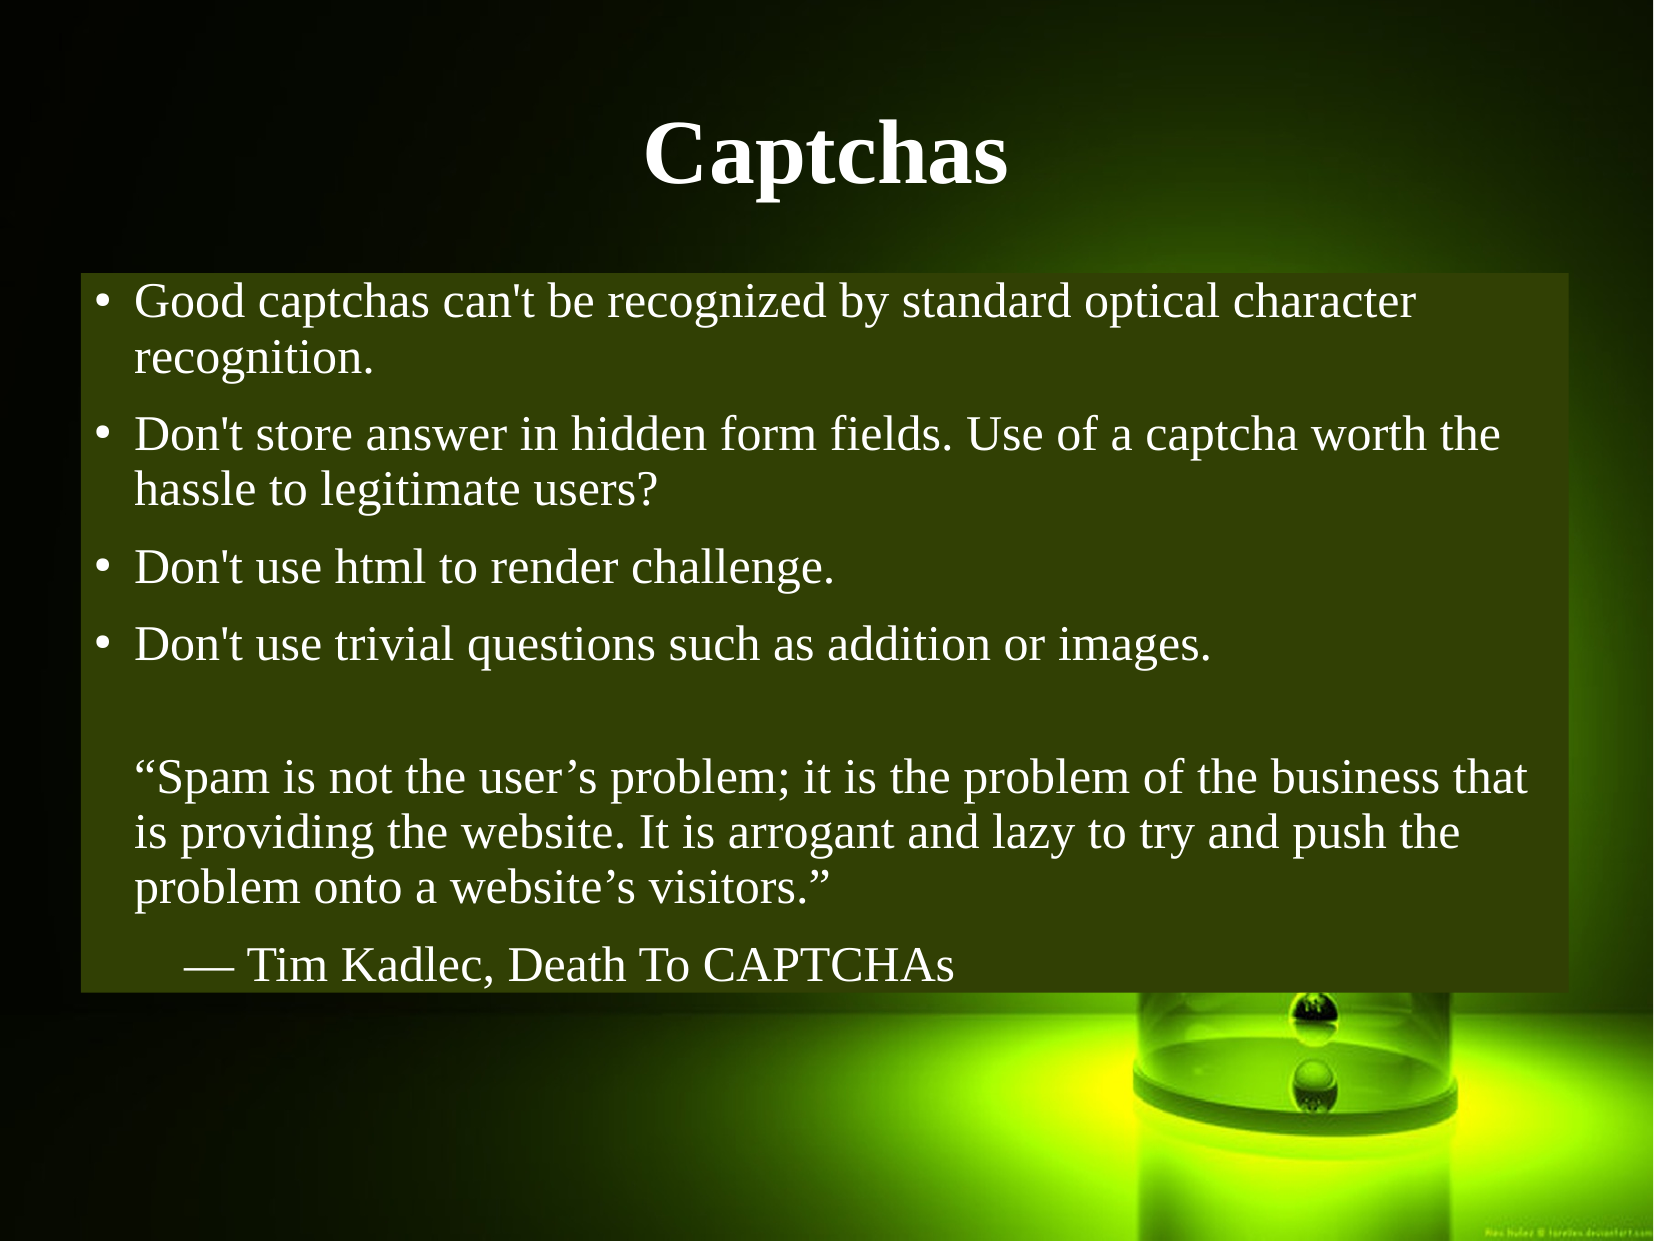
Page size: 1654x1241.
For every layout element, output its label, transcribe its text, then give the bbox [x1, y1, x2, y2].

list Good captchas can't be recognized by standard optical character recognition. Don't store answer in hidden form fields. Use of a captcha worth the hassle to legitimate users? Don't use html to render challenge. Don't use trivial questions such as addition or images. “Spam is not the user’s problem; it is the problem of the business that is providing the website. It is arrogant and lazy to try and push the problem onto a website’s visitors.” — Tim Kadlec, Death To CAPTCHAs [80, 273, 1569, 993]
picture [0, 0, 1654, 1241]
title Captchas [82, 49, 1571, 257]
